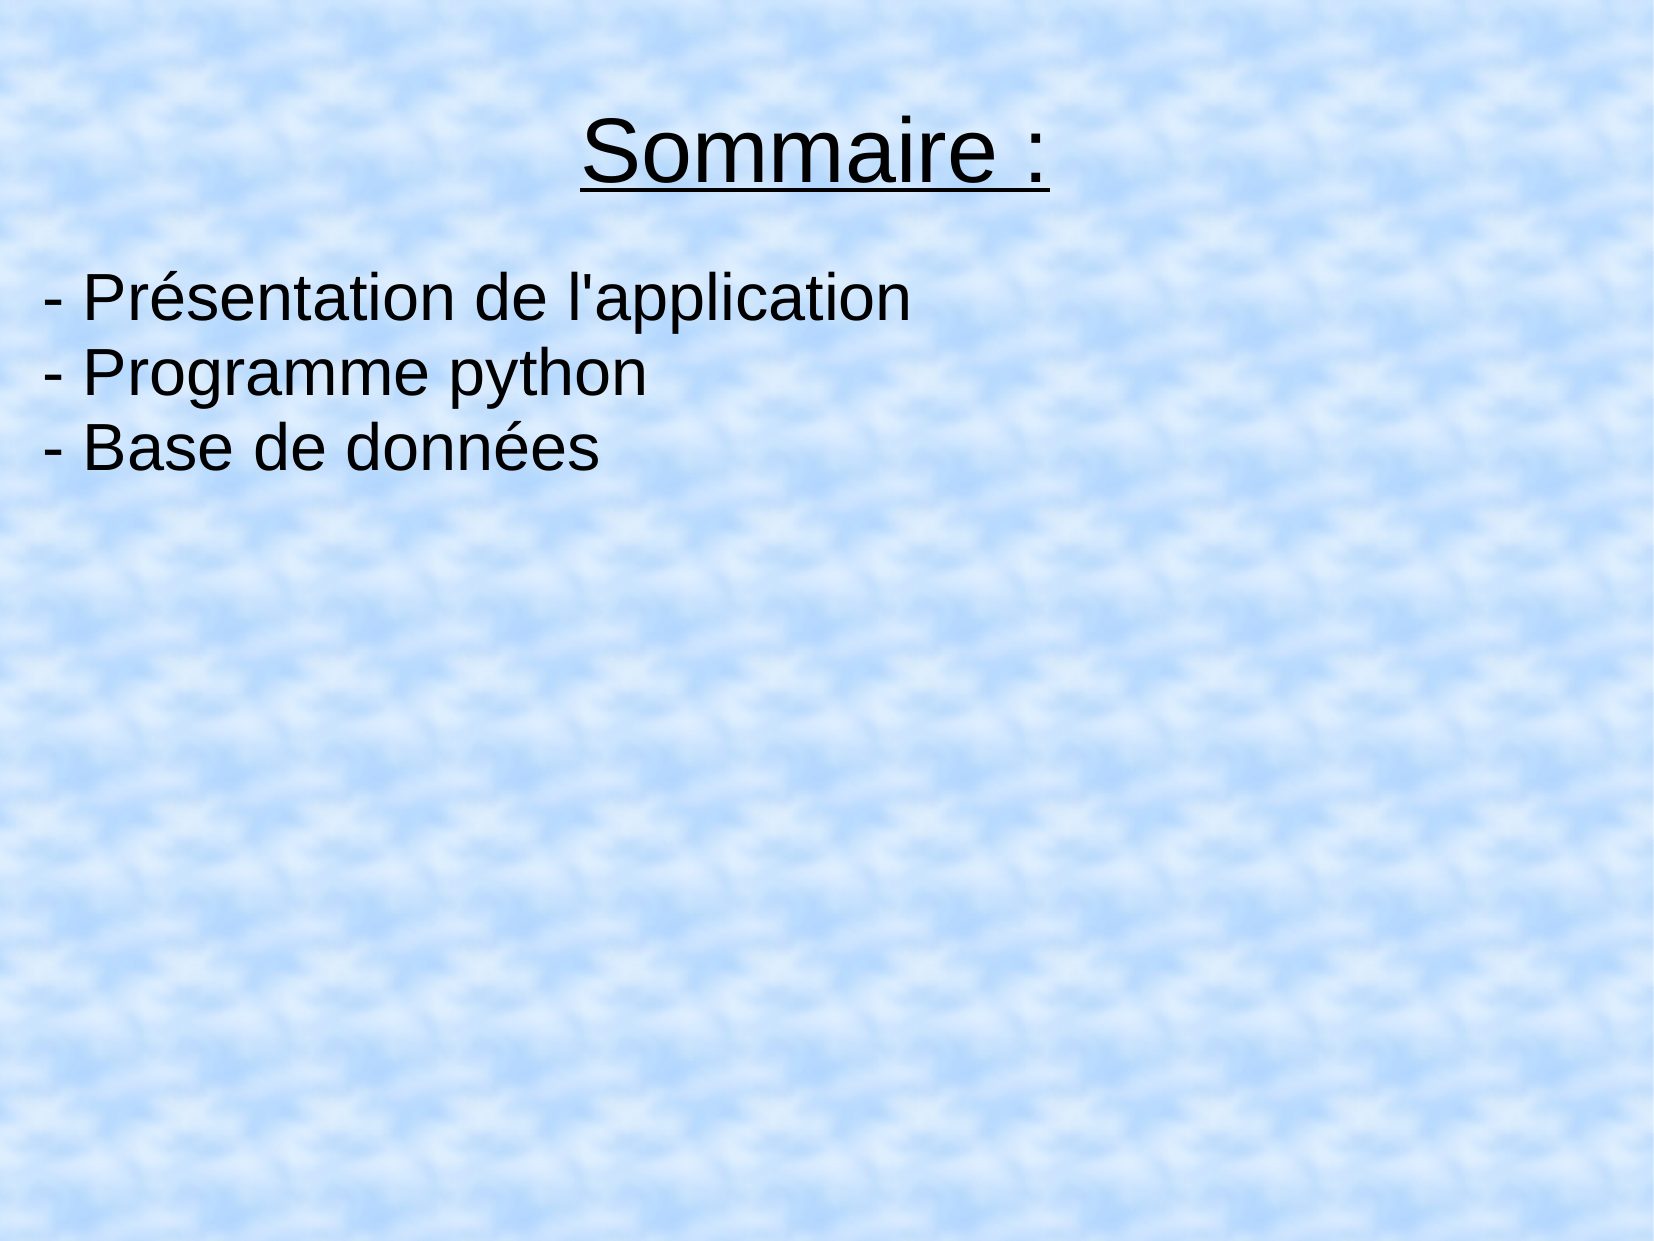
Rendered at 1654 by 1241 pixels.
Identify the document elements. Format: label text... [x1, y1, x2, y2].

title Sommaire : [70, 47, 1559, 255]
picture [0, 0, 1654, 1241]
title - Présentation de l'application - Programme python - Base de données [23, 259, 1512, 485]
